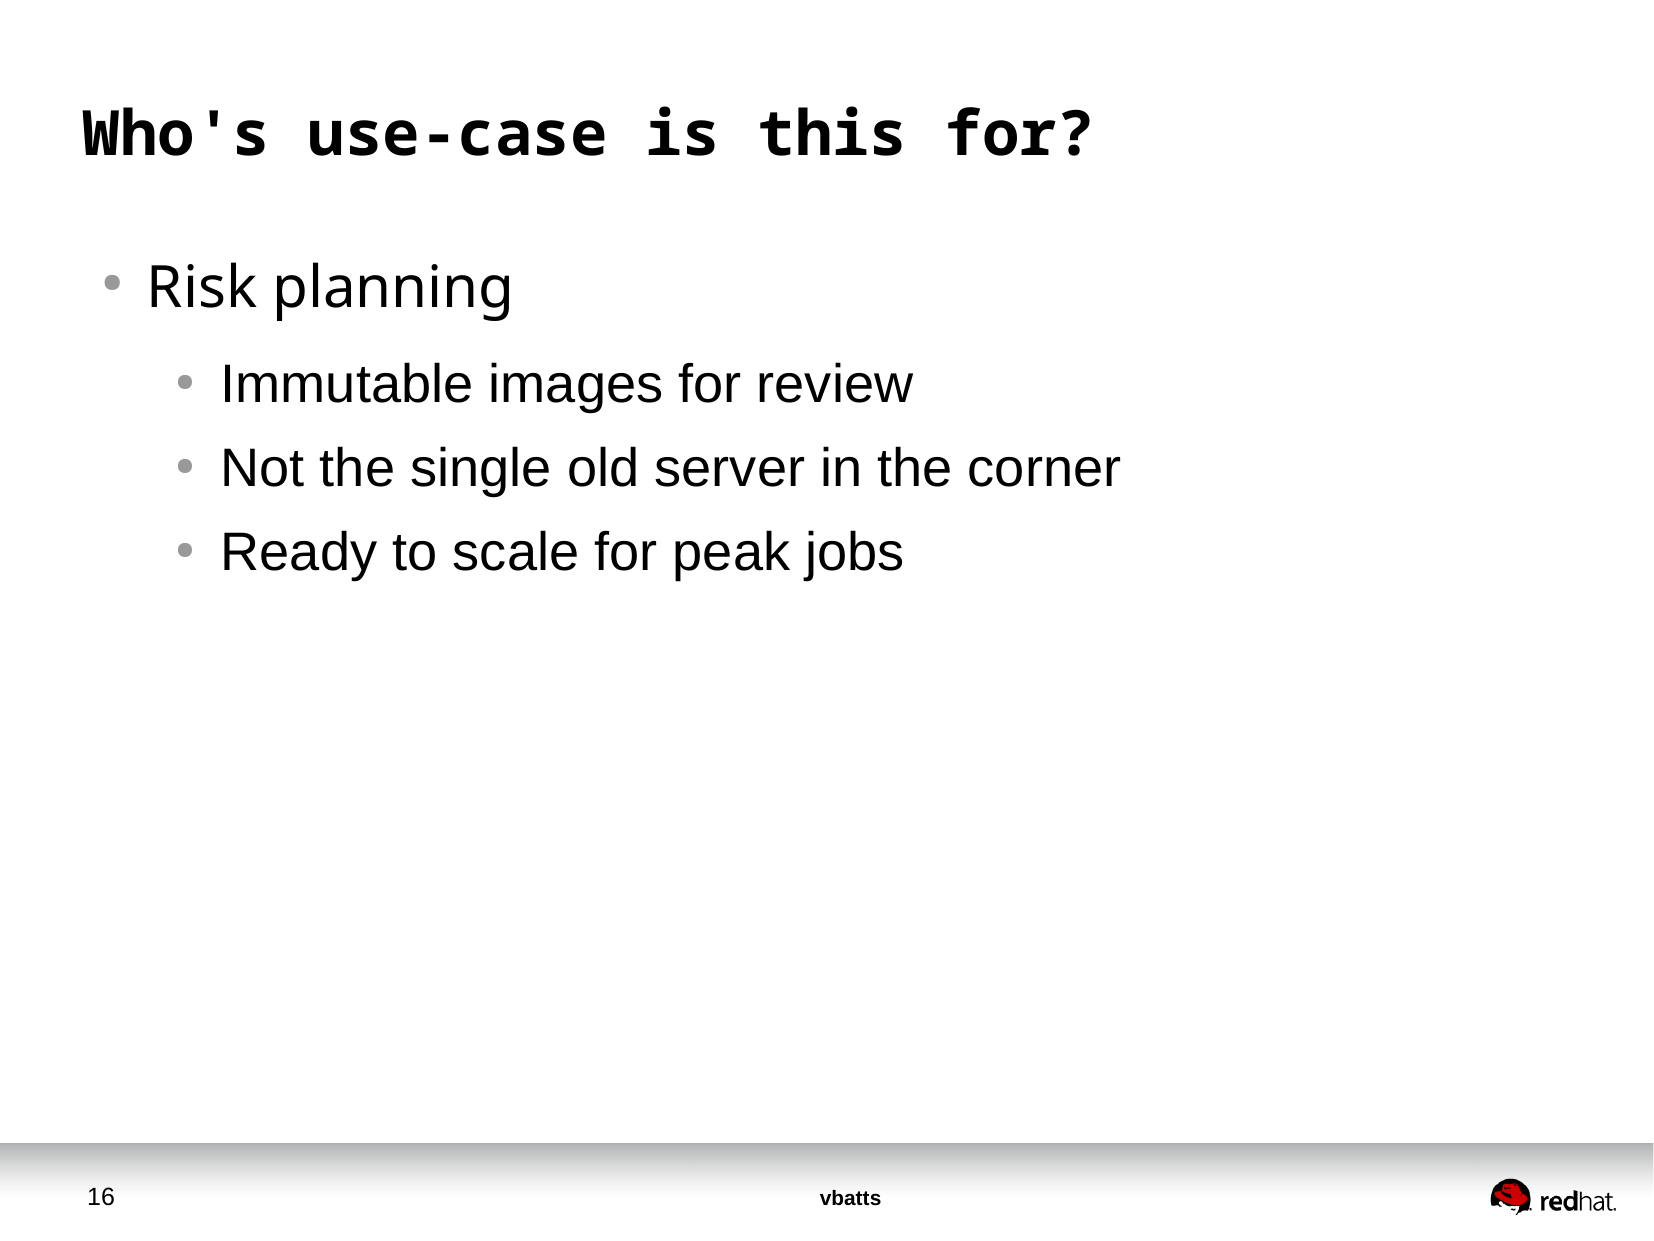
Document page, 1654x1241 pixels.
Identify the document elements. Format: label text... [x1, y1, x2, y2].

title Who's use-case is this for? [82, 37, 1571, 226]
list Risk planning Immutable images for review Not the single old server in the corner Ready to scale for peak jobs [86, 244, 1576, 1039]
picture [0, 1143, 1654, 1241]
